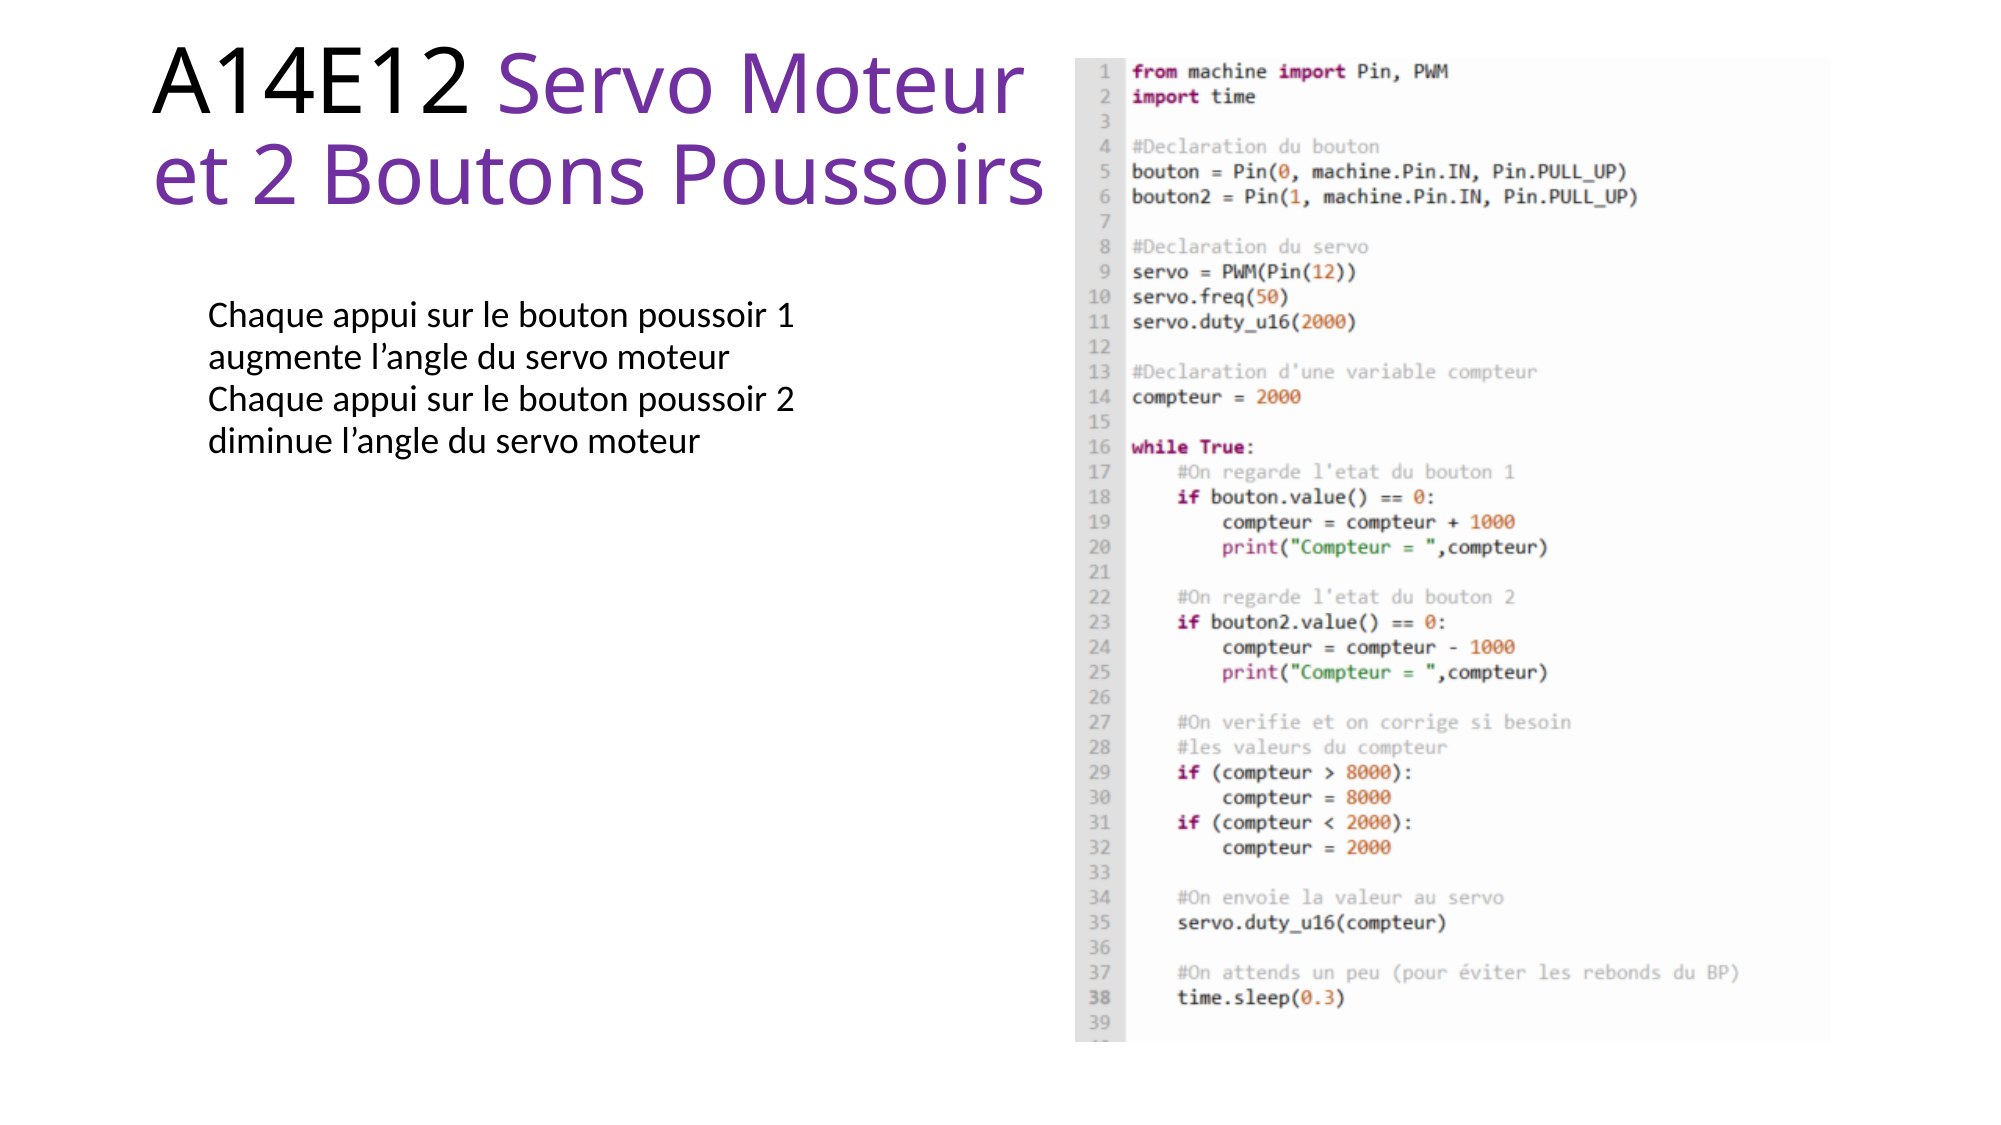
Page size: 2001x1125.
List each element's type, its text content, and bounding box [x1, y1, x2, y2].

text_box Chaque appui sur le bouton poussoir 1 augmente l’angle du servo moteur Chaque appui sur le bouton poussoir 2 diminue l’angle du servo moteur [118, 295, 1300, 709]
text_box A14E12 Servo Moteur et 2 Boutons Poussoirs [137, 26, 1863, 285]
picture [1075, 58, 1831, 1042]
